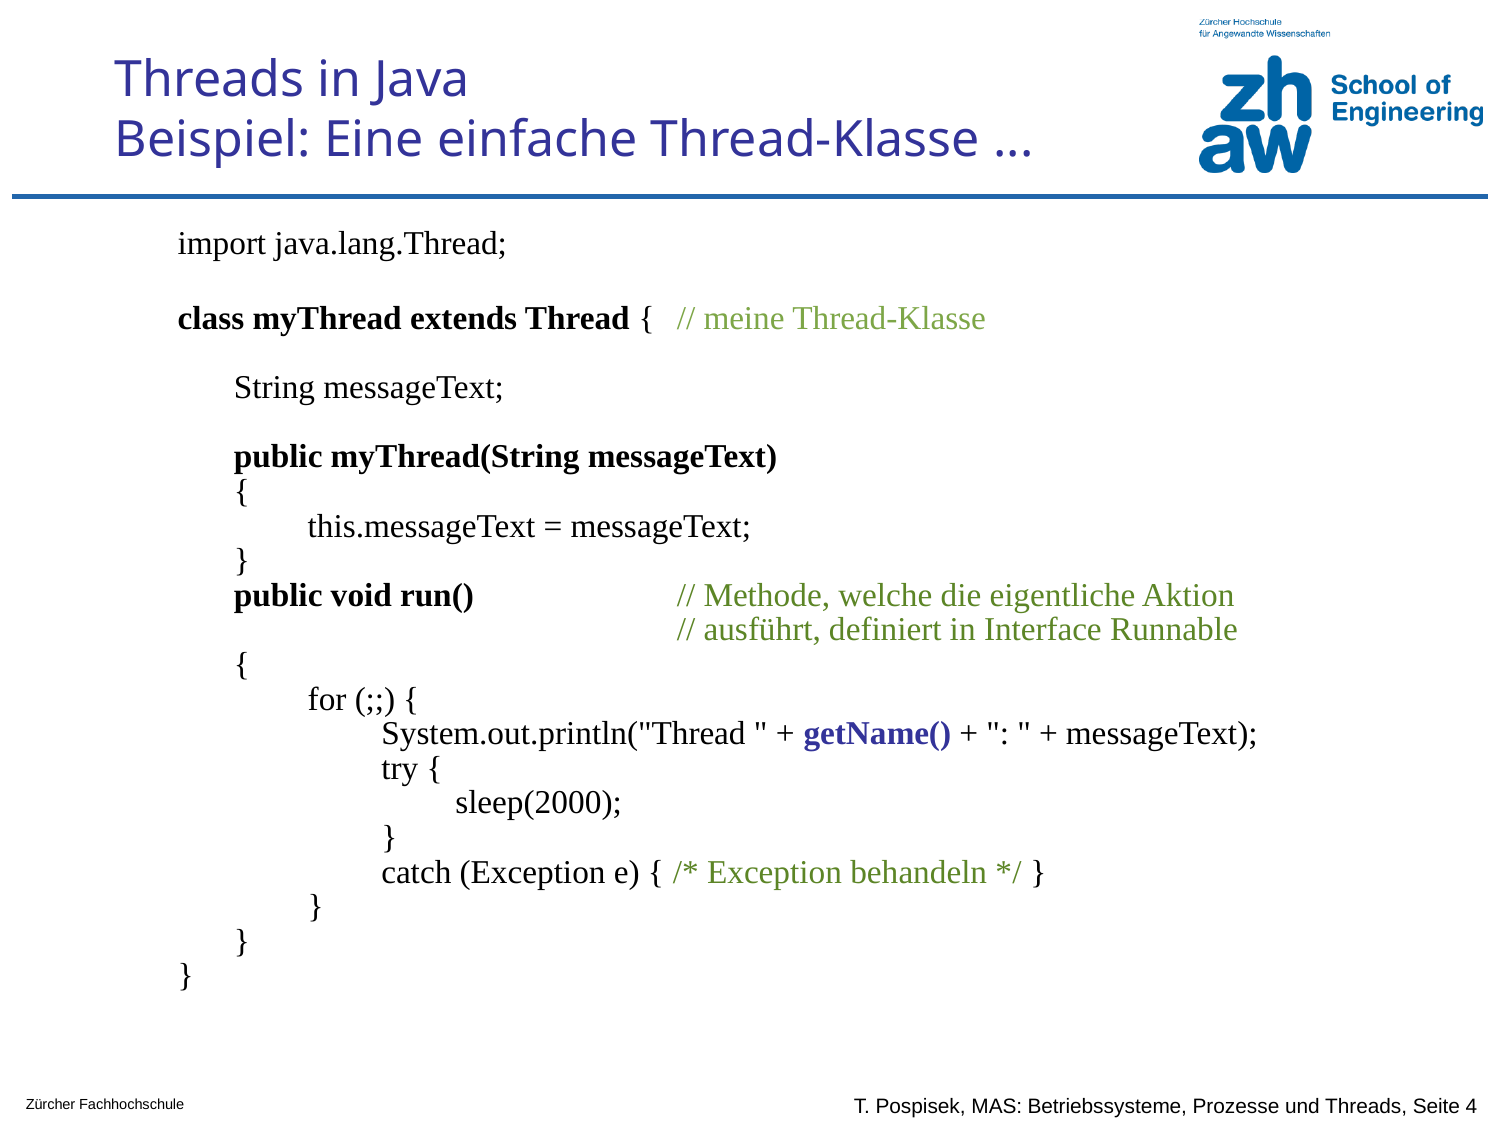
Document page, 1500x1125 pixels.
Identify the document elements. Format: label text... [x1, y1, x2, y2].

picture [1199, 19, 1483, 173]
text_box import java.lang.Thread; class myThread extends Thread { // meine Thread-Klasse String messageText; public myThread(String messageText) { this.messageText = messageText; } public void run() // Methode, welche die eigentliche Aktion // ausführt, definiert in Interface Runnable { for (;;) { System.out.println("Thread " + getName() + ": " + messageText); try { sleep(2000); } catch (Exception e) { /* Exception behandeln */ } } } } [162, 224, 1288, 988]
title Threads in Java Beispiel: Eine einfache Thread-Klasse ... [99, 50, 1379, 163]
